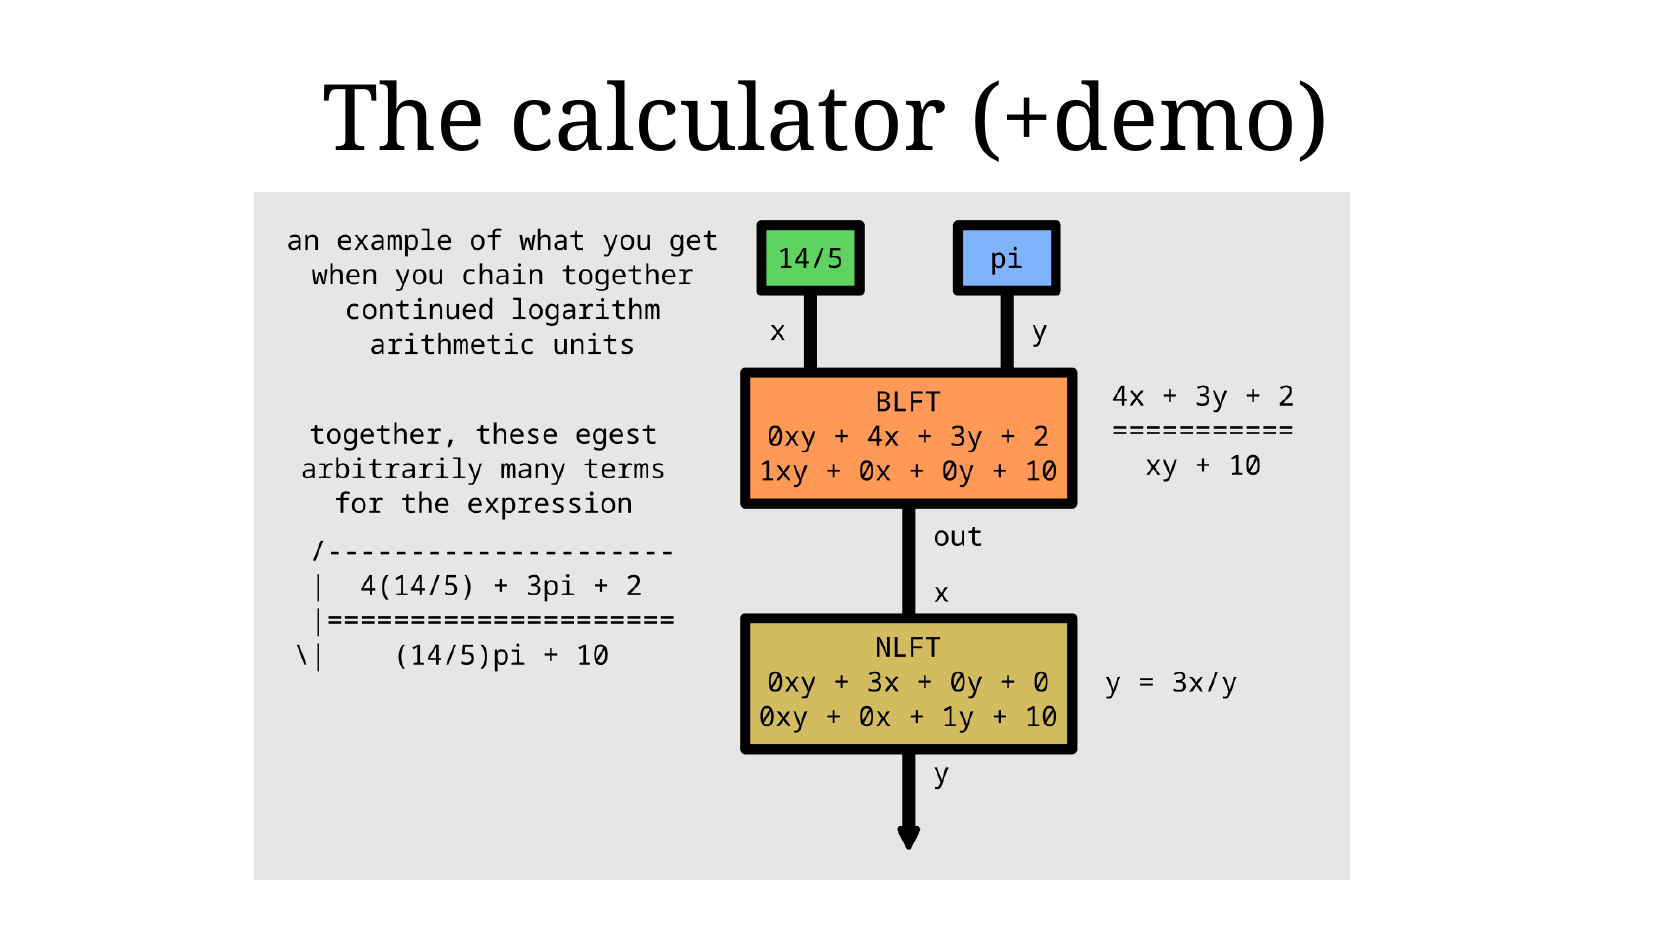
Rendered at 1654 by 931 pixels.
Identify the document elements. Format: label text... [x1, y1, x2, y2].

picture [254, 192, 1351, 880]
title The calculator (+demo) [82, 37, 1571, 193]
